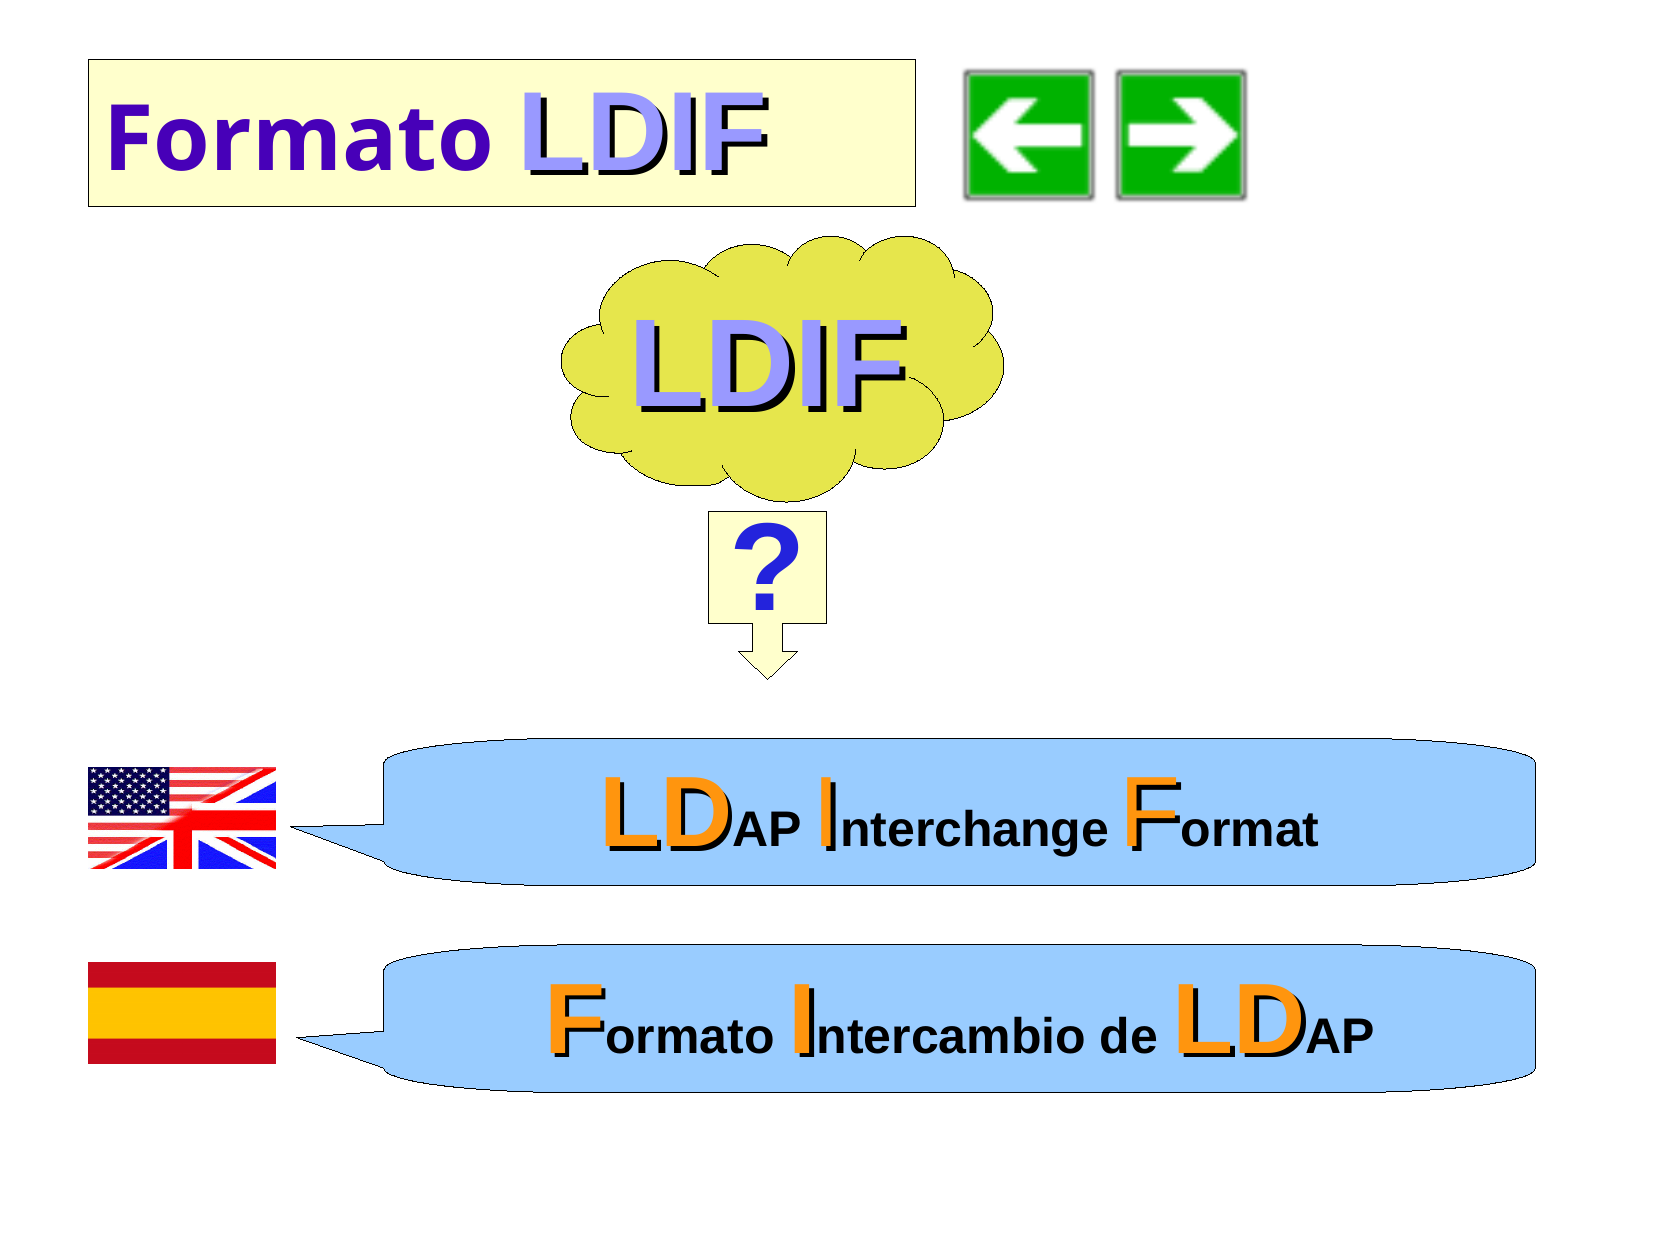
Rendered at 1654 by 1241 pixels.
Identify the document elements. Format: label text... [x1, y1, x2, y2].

picture [956, 62, 1105, 211]
picture [88, 962, 276, 1064]
picture [88, 767, 276, 869]
text_box Formato LDIF [88, 59, 916, 207]
text_box LDAP Interchange Format [290, 738, 1536, 886]
text_box ? [708, 511, 827, 680]
picture [1108, 62, 1257, 211]
text_box Formato Intercambio de LDAP [296, 944, 1536, 1093]
text_box LDIF [561, 236, 1004, 503]
